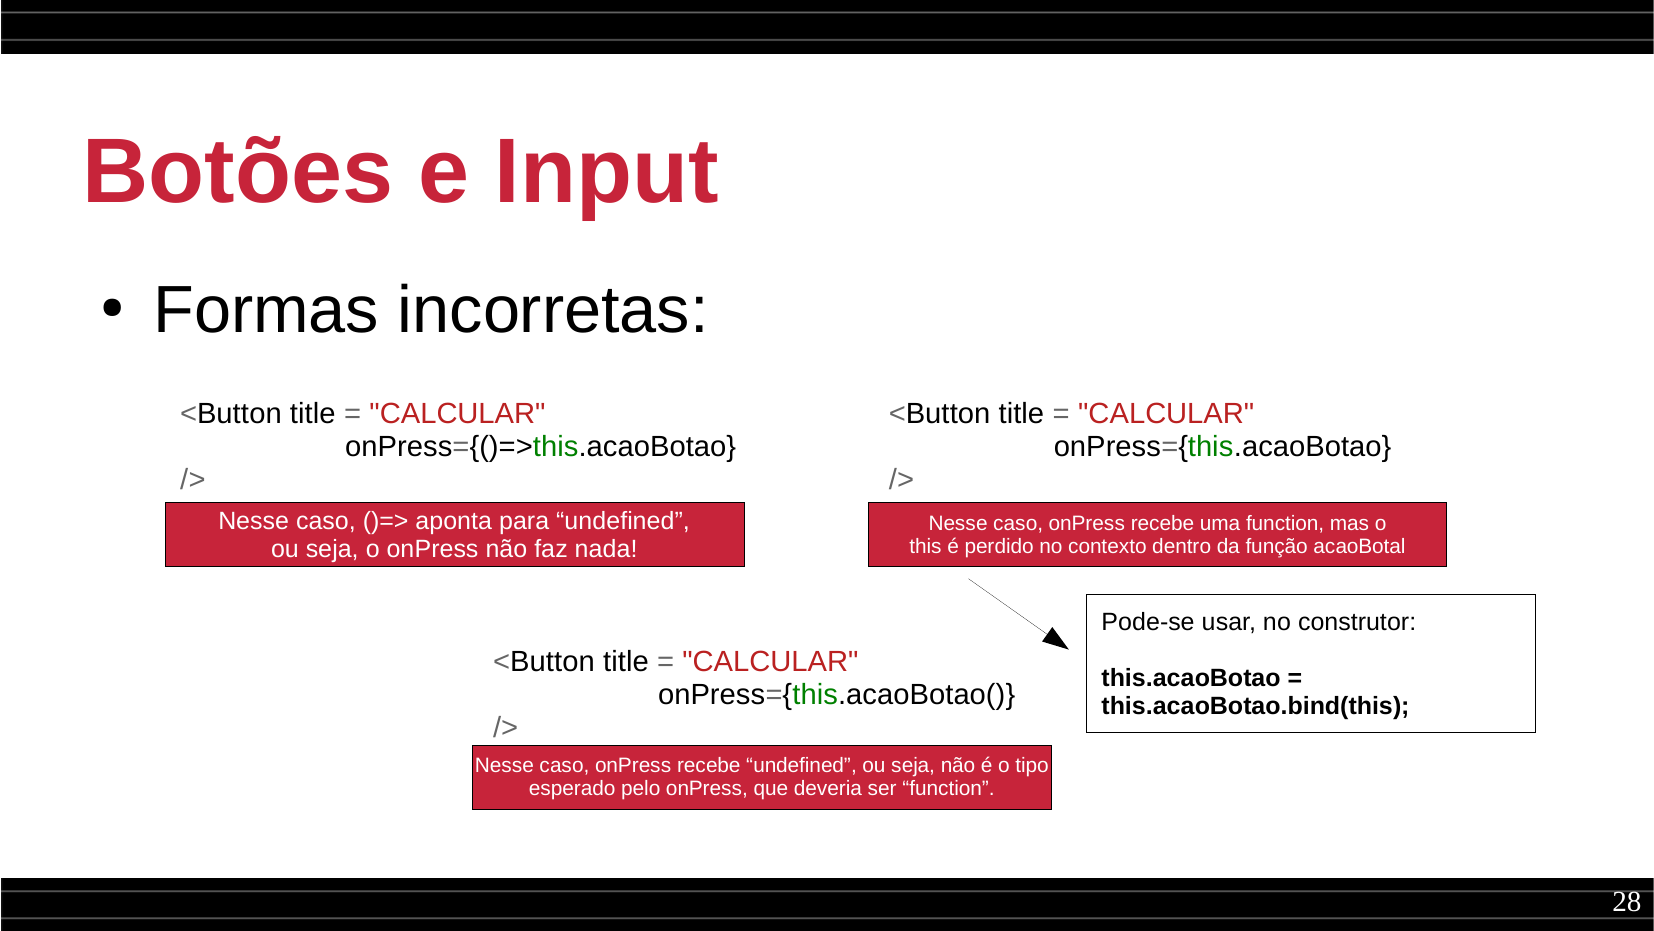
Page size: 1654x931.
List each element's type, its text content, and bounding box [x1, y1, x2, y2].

text_box <Button title = "CALCULAR" onPress={()=>this.acaoBotao} /> [165, 389, 756, 503]
text_box Nesse caso, onPress recebe uma function, mas o this é perdido no contexto dentro da função acaoBotal [868, 502, 1447, 567]
picture [1, 878, 1654, 931]
text_box <Button title = "CALCULAR" onPress={this.acaoBotao()} /> [478, 637, 1069, 751]
text_box Pode-se usar, no construtor: this.acaoBotao = this.acaoBotao.bind(this); [1086, 594, 1536, 733]
title Botões e Input [82, 92, 1571, 249]
text_box Nesse caso, onPress recebe “undefined”, ou seja, não é o tipo esperado pelo onPress, que deveria ser “function”. [472, 745, 1052, 810]
picture [1, 0, 1654, 54]
list Formas incorretas: [82, 271, 1571, 758]
text_box <Button title = "CALCULAR" onPress={this.acaoBotao} /> [874, 389, 1465, 503]
text_box Nesse caso, ()=> aponta para “undefined”, ou seja, o onPress não faz nada! [165, 502, 745, 567]
